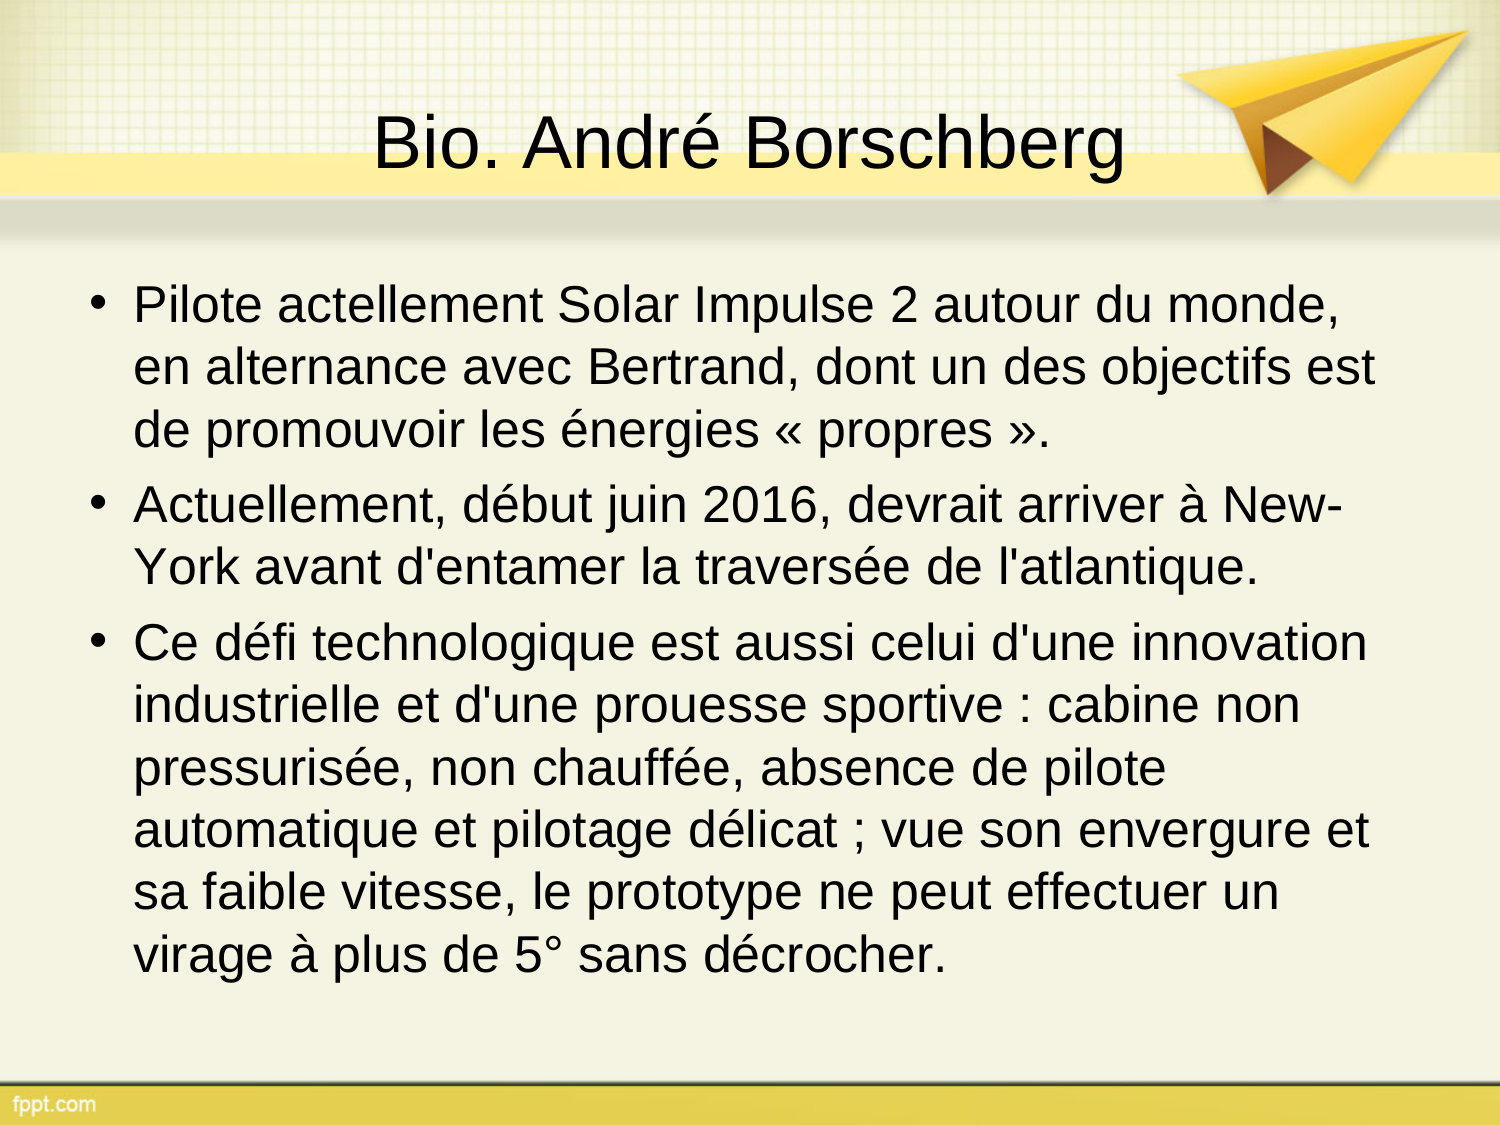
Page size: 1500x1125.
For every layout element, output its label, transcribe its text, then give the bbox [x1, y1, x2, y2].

list Pilote actellement Solar Impulse 2 autour du monde, en alternance avec Bertrand, dont un des objectifs est de promouvoir les énergies « propres ». Actuellement, début juin 2016, devrait arriver à New- York avant d'entamer la traversée de l'atlantique. Ce défi technologique est aussi celui d'une innovation industrielle et d'une prouesse sportive : cabine non pressurisée, non chauffée, absence de pilote automatique et pilotage délicat ; vue son envergure et sa faible vitesse, le prototype ne peut effectuer un virage à plus de 5° sans décrocher. [75, 262, 1426, 1005]
picture [0, 0, 1500, 1125]
title Bio. André Borschberg [75, 45, 1426, 233]
